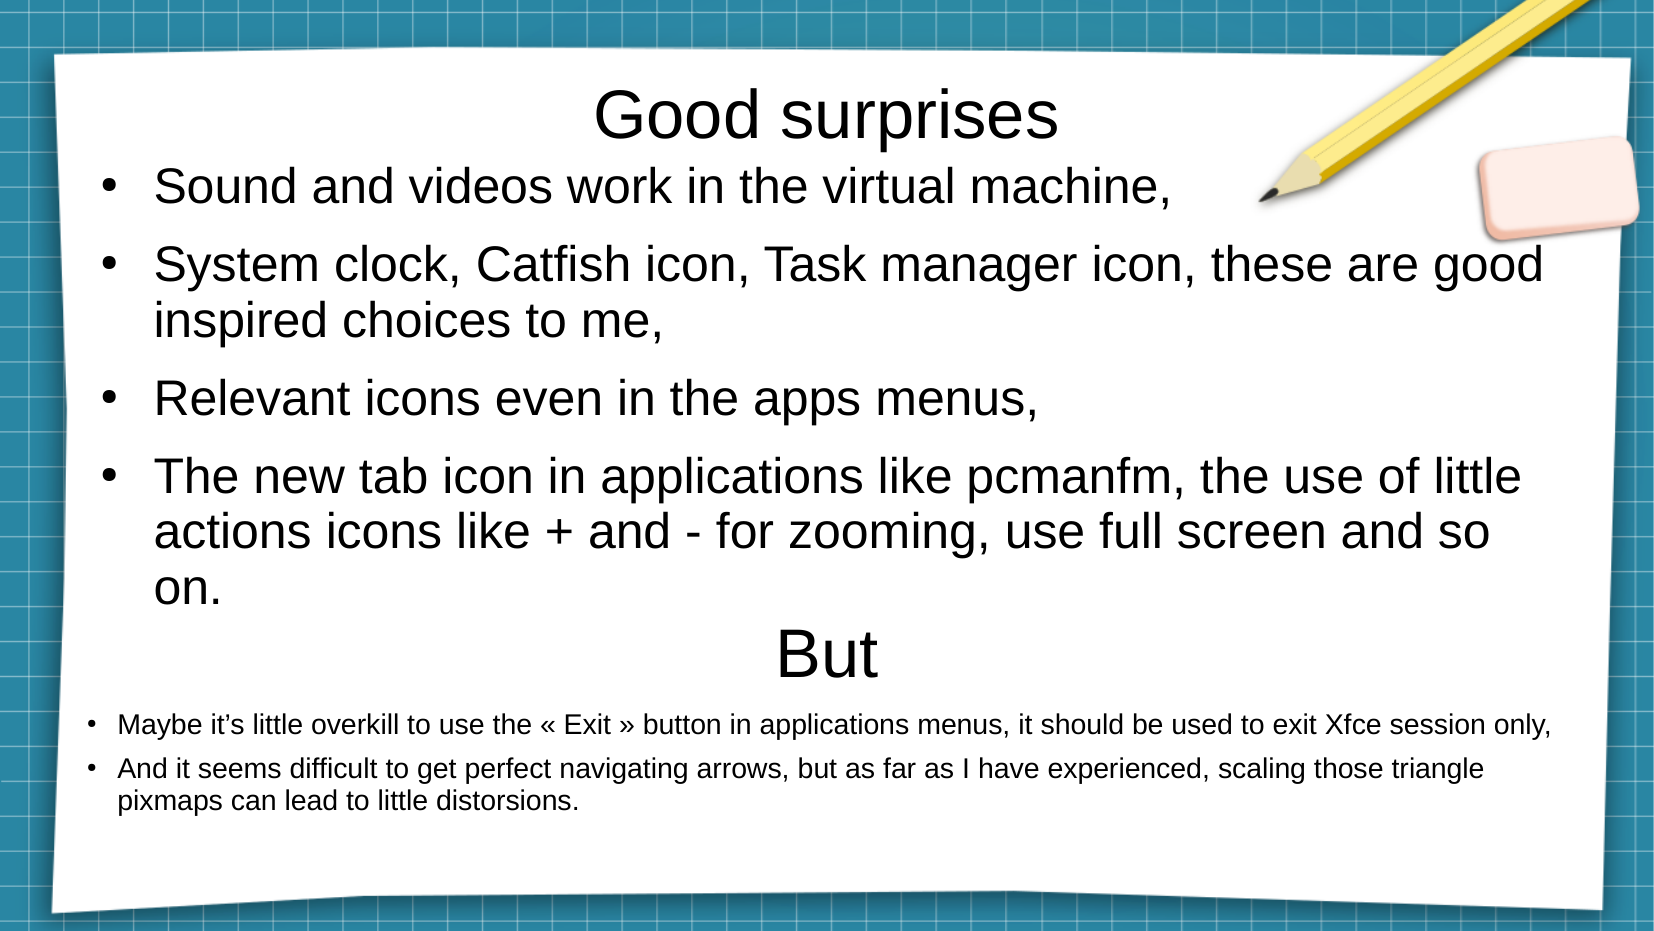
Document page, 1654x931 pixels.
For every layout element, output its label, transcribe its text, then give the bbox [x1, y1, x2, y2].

list Sound and videos work in the virtual machine, System clock, Catfish icon, Task manager icon, these are good inspired choices to me, Relevant icons even in the apps menus, The new tab icon in applications like pcmanfm, the use of little actions icons like + and - for zooming, use full screen and so on. [82, 158, 1571, 609]
title Good surprises [82, 37, 1571, 158]
list Maybe it’s little overkill to use the « Exit » button in applications menus, it should be used to exit Xfce session only, And it seems difficult to get perfect navigating arrows, but as far as I have experienced, scaling those triangle pixmaps can lead to little distorsions. [76, 708, 1565, 827]
title But [82, 609, 1571, 697]
picture [0, 0, 1654, 931]
